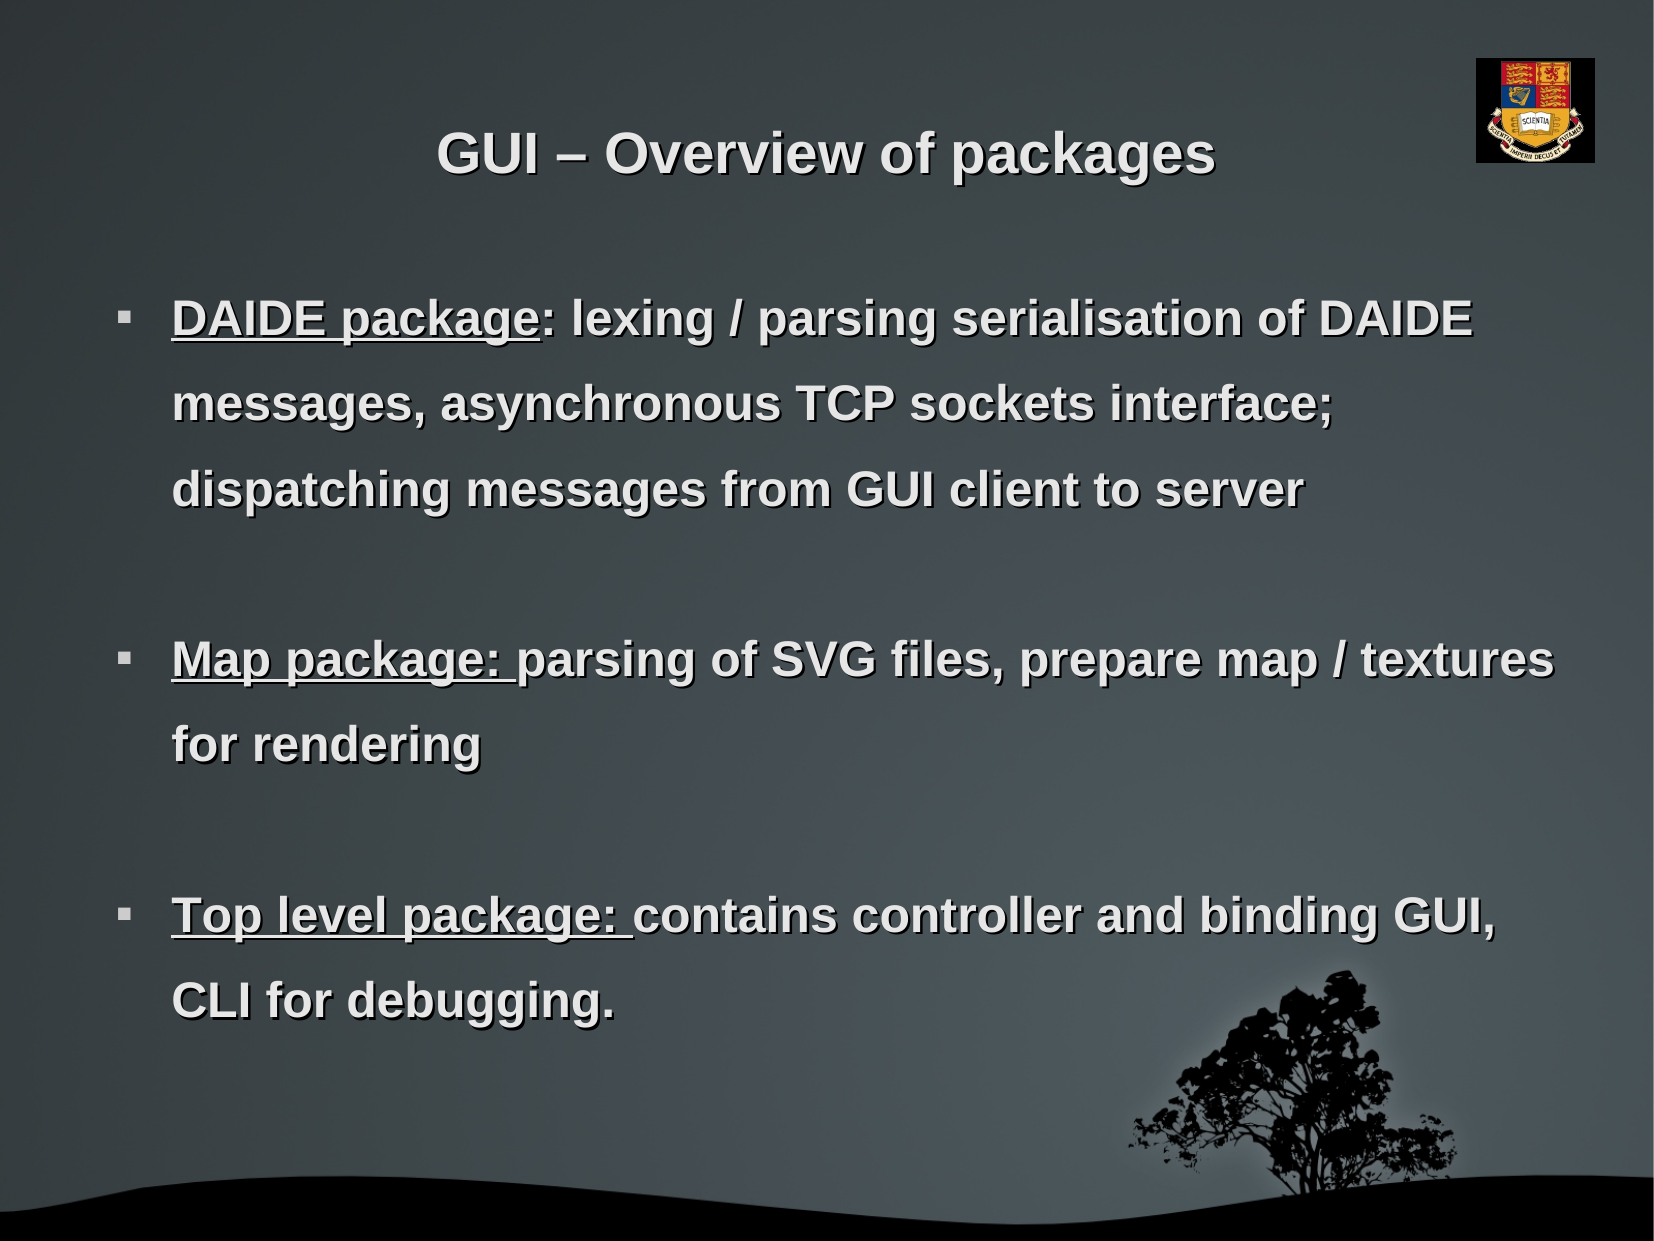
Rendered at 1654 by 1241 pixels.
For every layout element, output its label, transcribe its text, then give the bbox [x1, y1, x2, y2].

list DAIDE package: lexing / parsing serialisation of DAIDE messages, asynchronous TCP sockets interface; dispatching messages from GUI client to server Map package: parsing of SVG files, prepare map / textures for rendering Top level package: contains controller and binding GUI, CLI for debugging. [82, 290, 1571, 1094]
picture [0, 0, 1654, 1241]
title GUI – Overview of packages [82, 56, 1571, 250]
